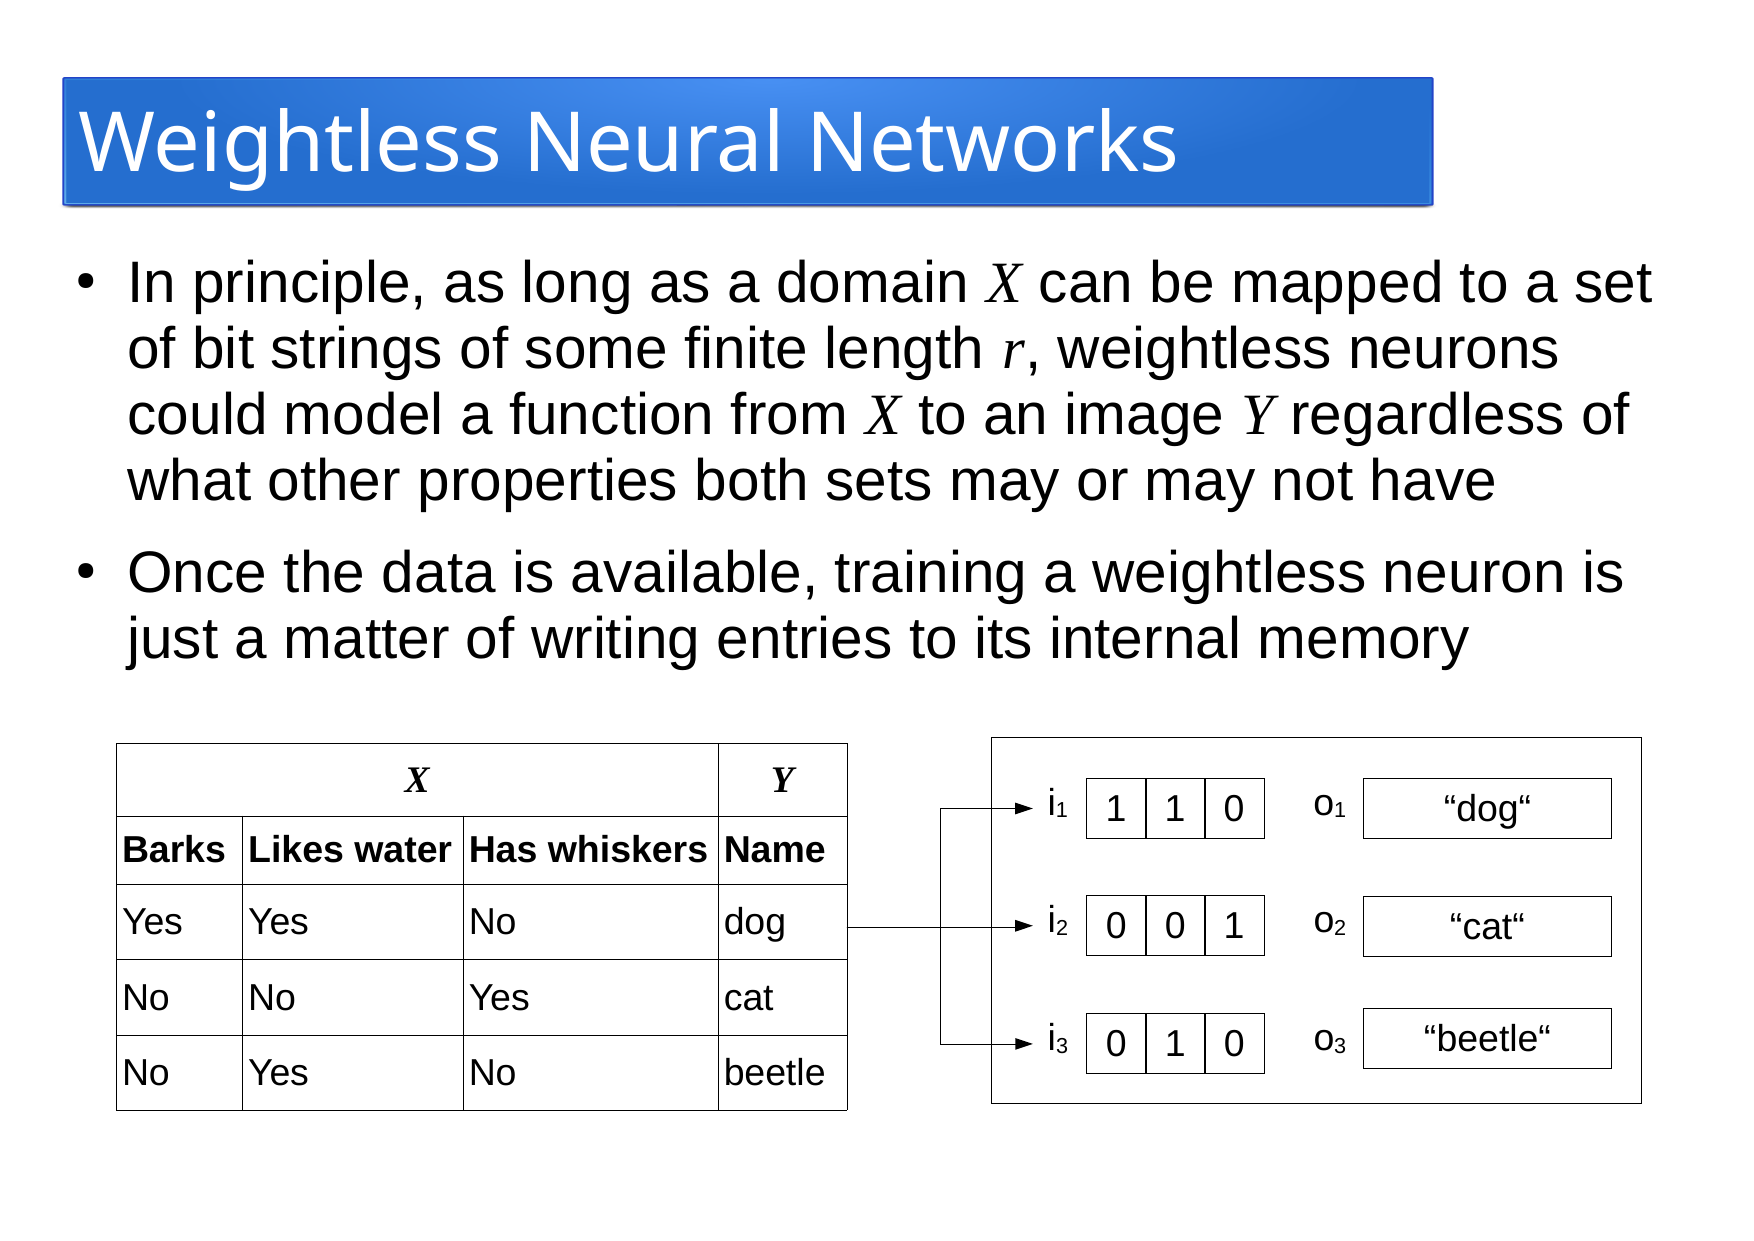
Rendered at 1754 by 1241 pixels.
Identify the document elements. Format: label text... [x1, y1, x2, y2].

table_header X [117, 744, 718, 816]
table_cell dog [719, 885, 847, 959]
text_box 0 [1145, 895, 1204, 956]
text_box o2 [1298, 891, 1382, 961]
table_cell No [117, 1036, 242, 1110]
text_box 0 [1116, 895, 1145, 956]
text_box 1 [1204, 895, 1265, 956]
table_cell cat [719, 960, 847, 1035]
text_box 1 [1116, 778, 1145, 839]
text_box i3 [1032, 1009, 1116, 1079]
text_box “cat“ [1382, 896, 1612, 957]
text_box o1 [1298, 773, 1382, 844]
table_cell Yes [117, 885, 242, 959]
table_cell Yes [464, 960, 718, 1035]
text_box 0 [1116, 915, 1121, 936]
text_box 1 [1145, 1013, 1204, 1074]
table_header Y [719, 744, 847, 816]
text_box i1 [1032, 773, 1116, 844]
text_box 0 [1204, 1013, 1265, 1074]
picture [58, 77, 1439, 209]
table_cell No [117, 960, 242, 1035]
text_box “beetle“ [1363, 1008, 1612, 1069]
table_cell Yes [243, 1036, 463, 1110]
table_cell Likes water [243, 817, 463, 884]
table_cell No [464, 885, 718, 959]
text_box 0 [1204, 778, 1265, 839]
title Weightless Neural Networks [78, 80, 1429, 198]
table_cell Barks [117, 817, 242, 884]
table_cell Yes [243, 885, 463, 959]
text_box 1 [1145, 778, 1204, 839]
text_box 0 [1116, 1033, 1121, 1054]
text_box “dog“ [1382, 778, 1612, 839]
table_cell No [464, 1036, 718, 1110]
text_box 0 [1116, 1013, 1145, 1074]
table_cell No [243, 960, 463, 1035]
table_cell beetle [719, 1036, 847, 1110]
table_cell Has whiskers [464, 817, 718, 884]
table_cell Name [719, 817, 847, 884]
text_box o3 [1298, 1009, 1382, 1079]
list In principle, as long as a domain X can be mapped to a set of bit strings of some finite length r, weightless neurons could model a function from X to an image Y regardless of what other properties both sets may or may not have Once the data is available, training a weightless neuron is just a matter of writing entries to its internal memory [58, 249, 1696, 720]
text_box i2 [1032, 891, 1116, 961]
